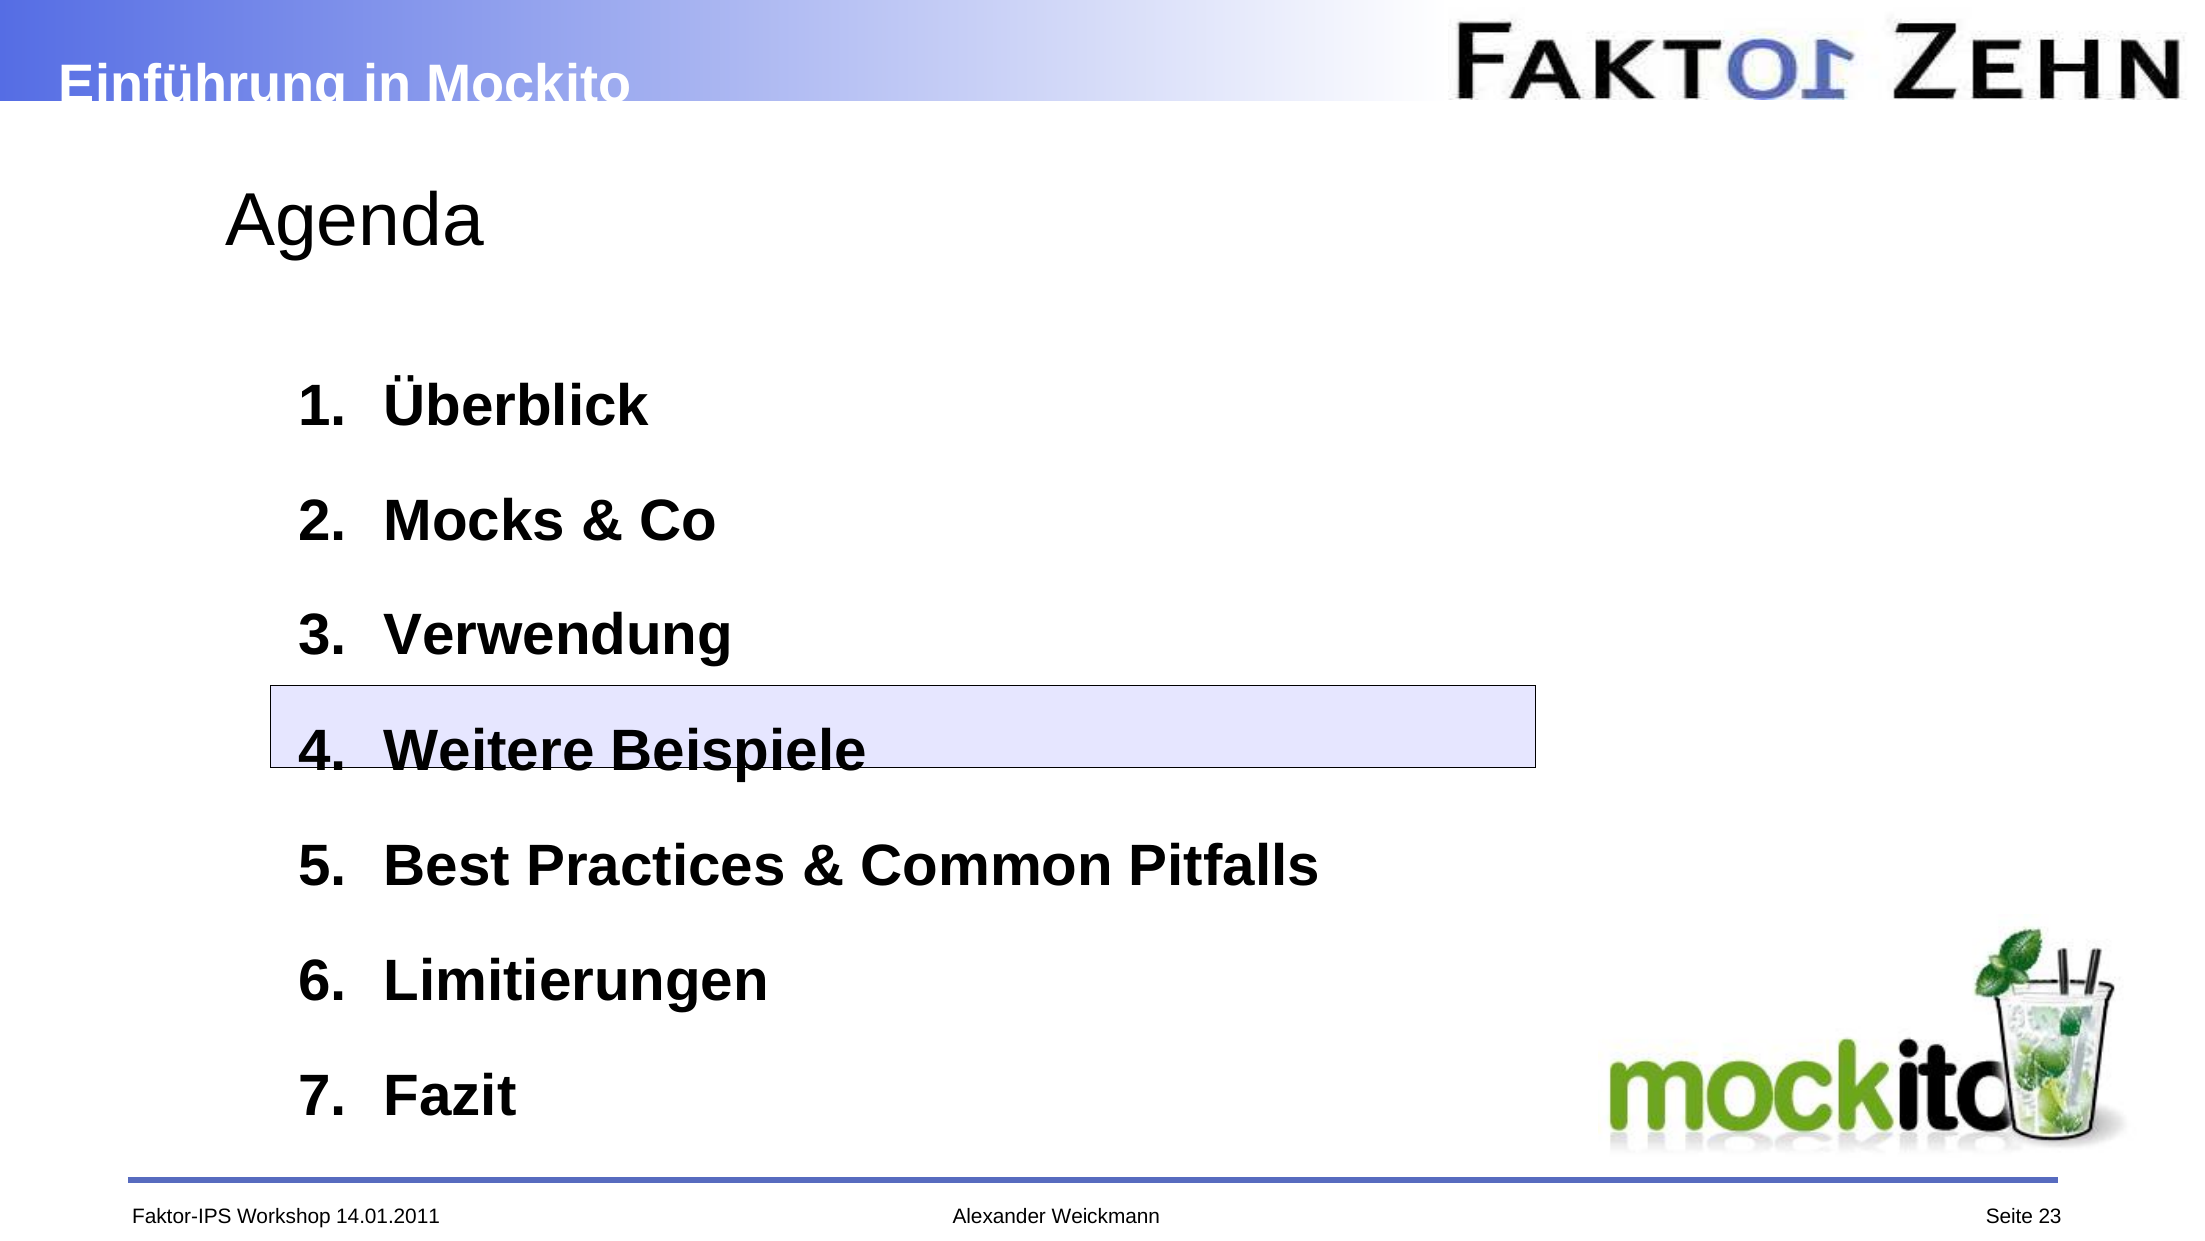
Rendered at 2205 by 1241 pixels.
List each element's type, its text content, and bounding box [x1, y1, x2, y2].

picture [1598, 914, 2141, 1167]
text_box [270, 685, 280, 768]
title Agenda [225, 142, 1981, 296]
list Überblick Mocks & Co Verwendung Weitere Beispiele Best Practices & Common Pitfalls Limitierungen Fazit [280, 339, 2036, 1111]
picture [1448, 7, 2191, 100]
